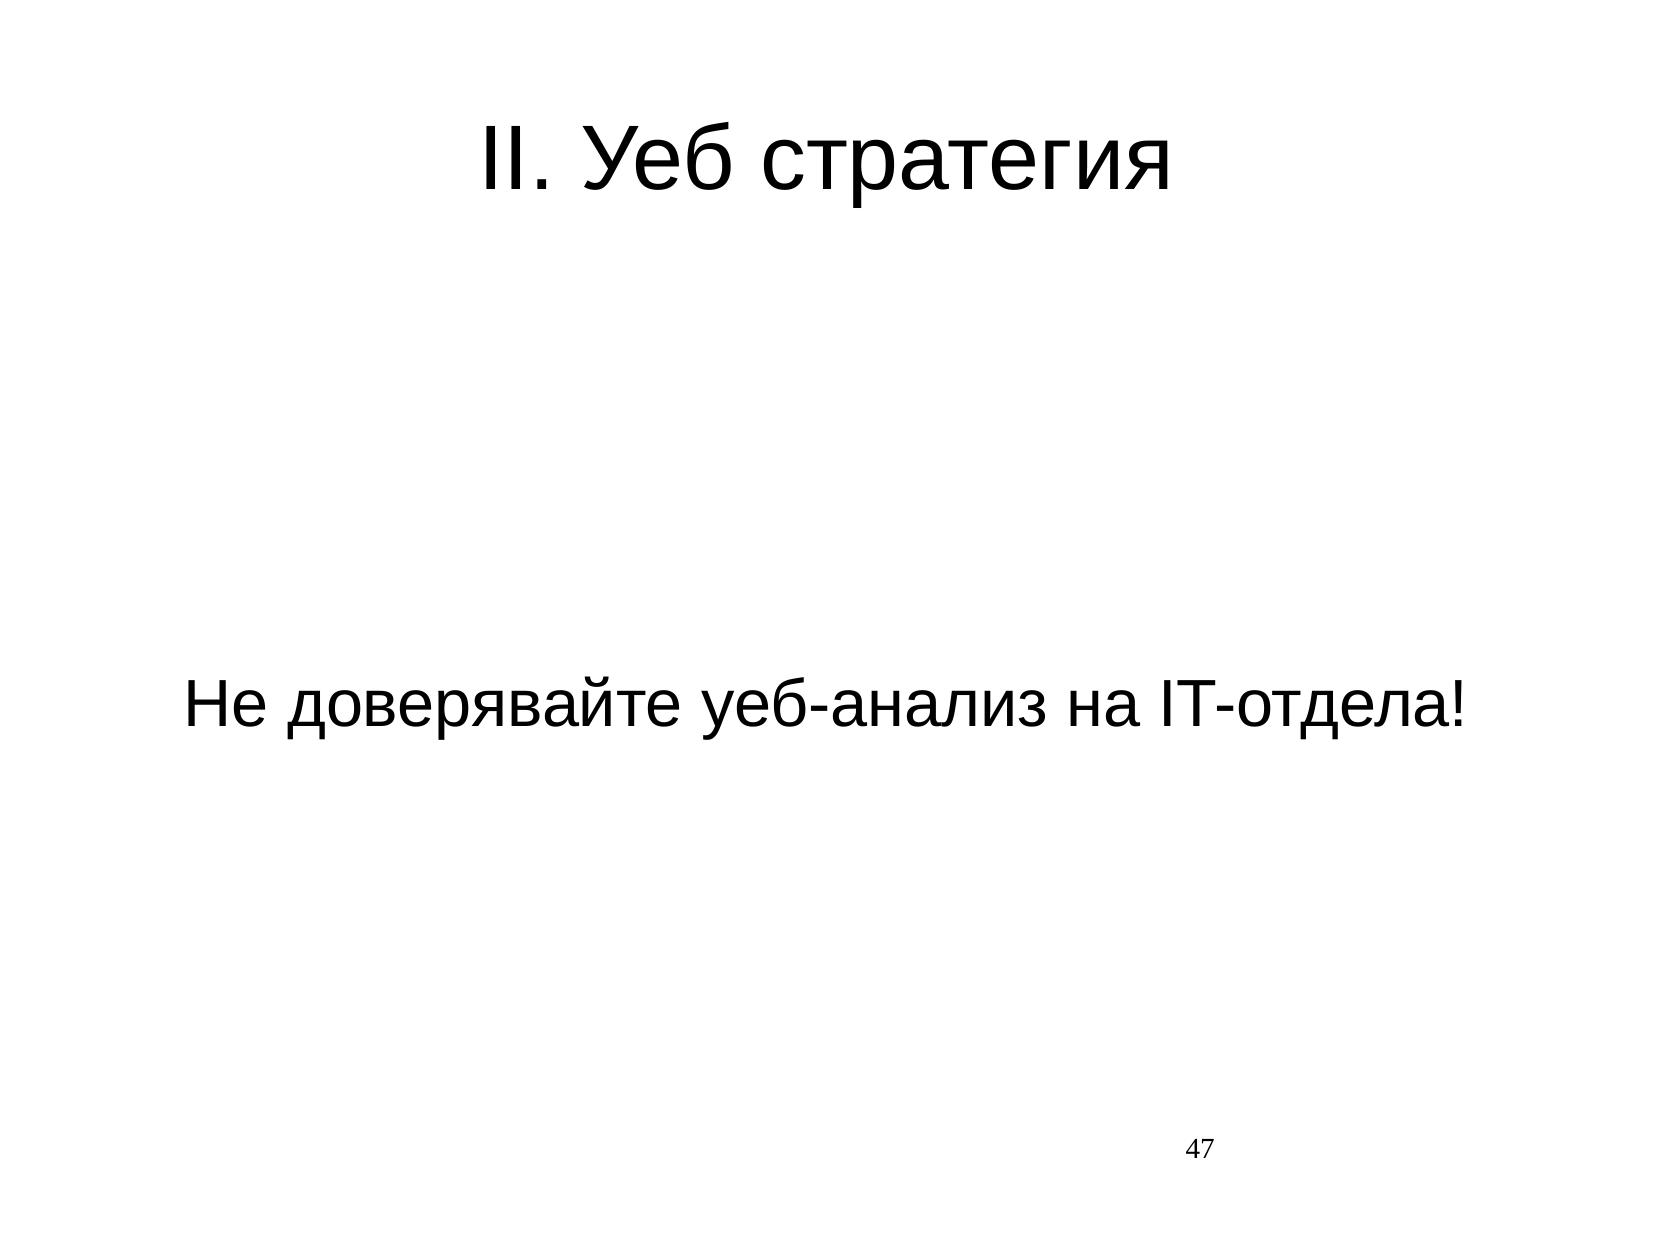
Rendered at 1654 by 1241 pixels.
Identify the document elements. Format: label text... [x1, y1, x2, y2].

title II. Уеб стратегия [82, 49, 1571, 257]
text_box [1185, 1129, 1571, 1216]
subtitle Не доверявайте уеб-анализ на IT-отдела! [82, 290, 1571, 1109]
